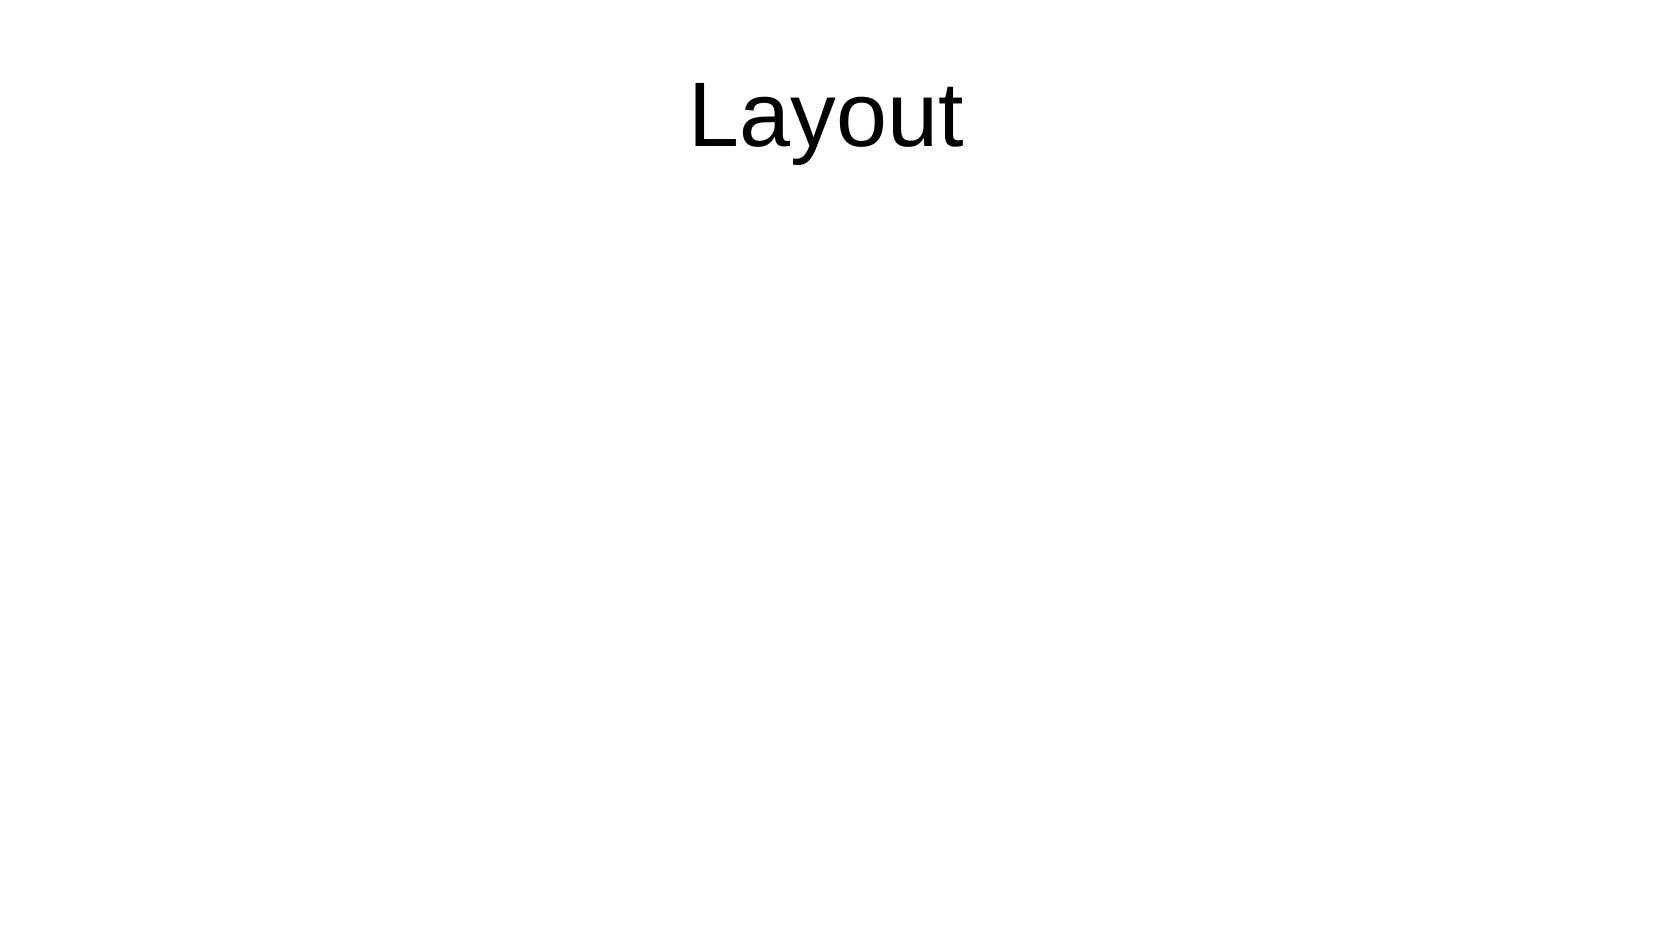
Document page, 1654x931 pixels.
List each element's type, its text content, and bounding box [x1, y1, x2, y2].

title Layout [82, 37, 1571, 193]
